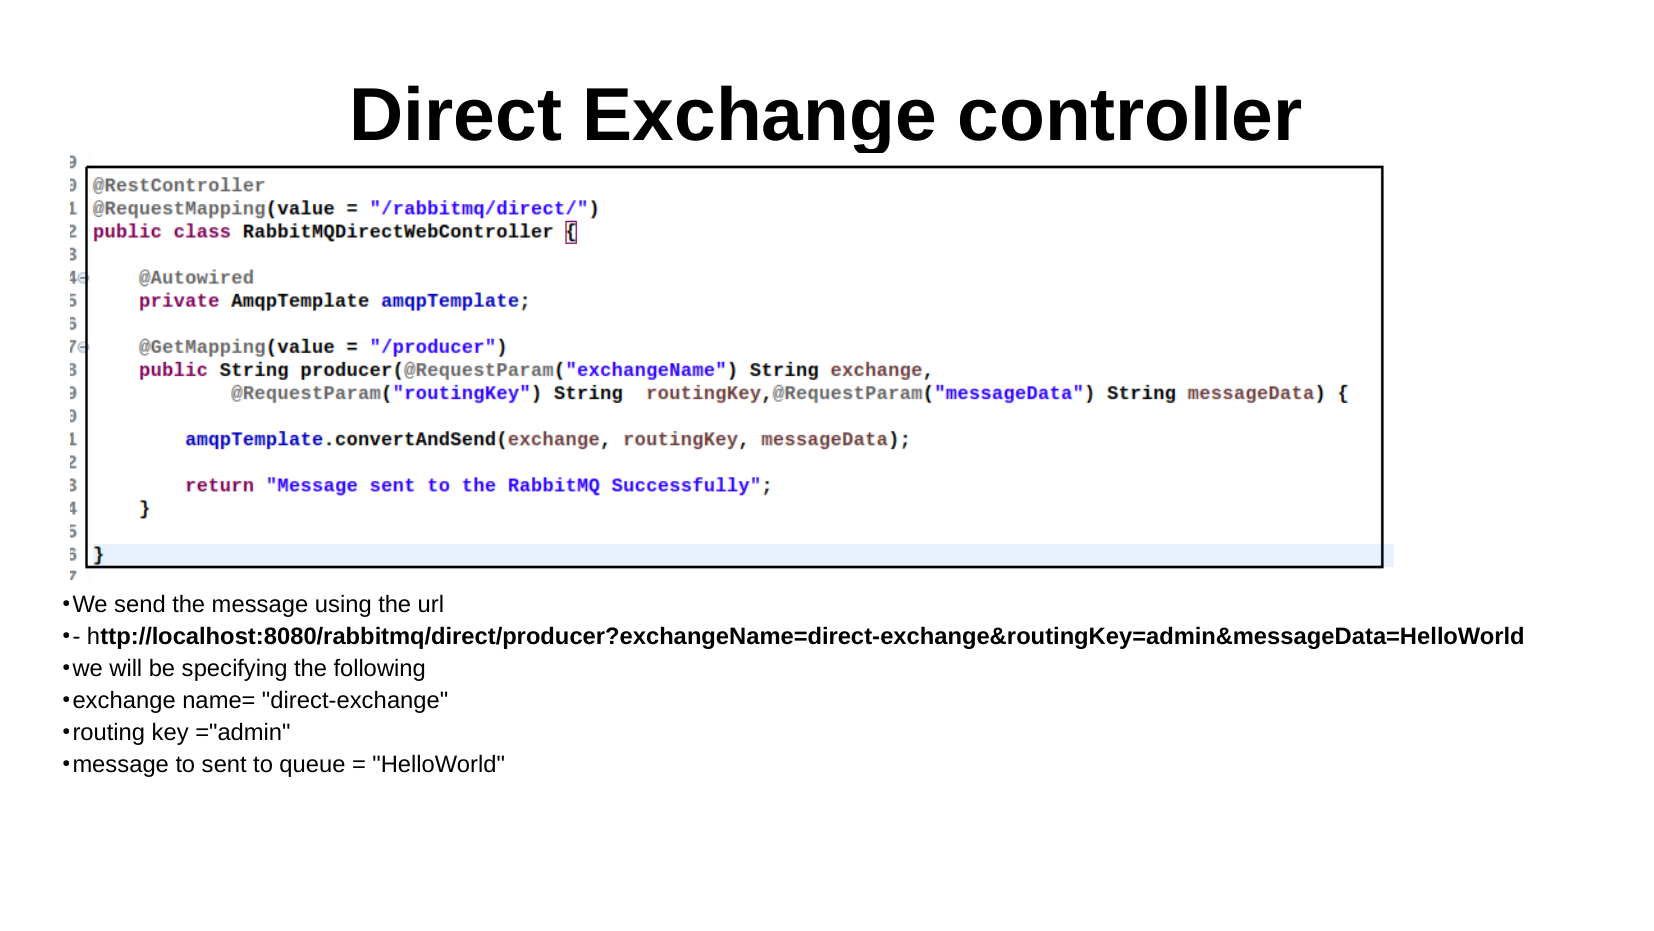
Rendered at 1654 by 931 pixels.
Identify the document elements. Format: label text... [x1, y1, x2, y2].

picture [70, 153, 1394, 580]
title Direct Exchange controller [82, 37, 1571, 193]
list We send the message using the url - http://localhost:8080/rabbitmq/direct/producer?exchangeName=direct-exchange&routingKey=admin&messageData=HelloWorld we will be specifying the following exchange name= "direct-exchange" routing key ="admin" message to sent to queue = "HelloWorld" [59, 590, 1548, 815]
